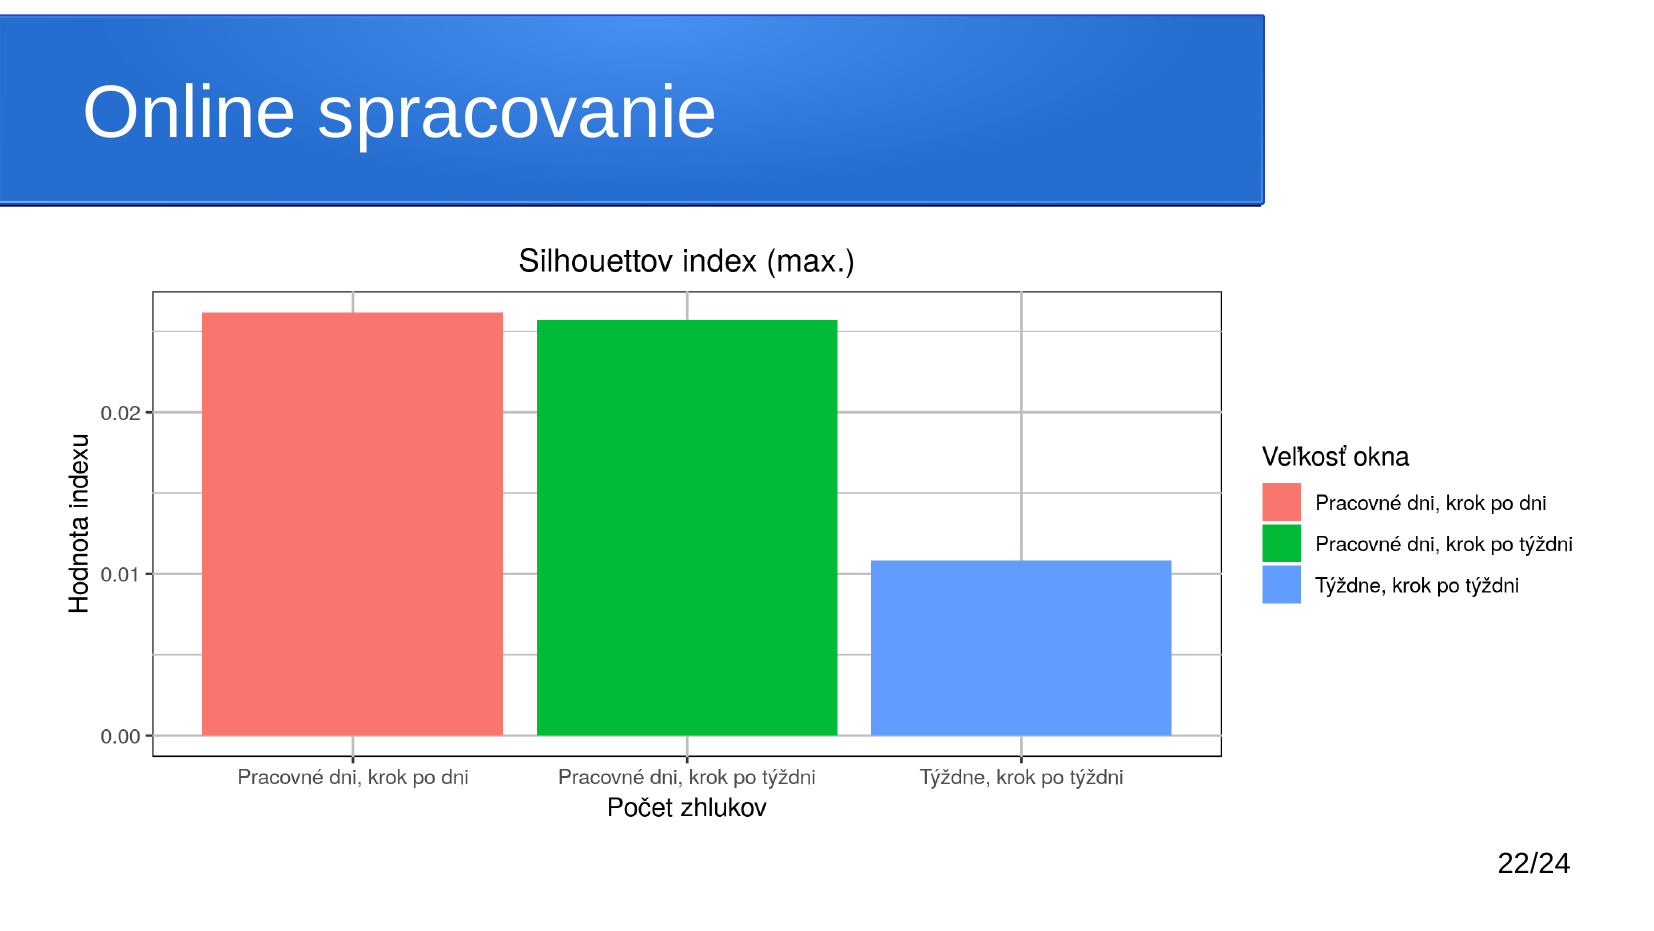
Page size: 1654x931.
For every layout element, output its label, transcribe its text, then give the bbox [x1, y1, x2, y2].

title Online spracovanie [82, 29, 1291, 196]
picture [55, 235, 1599, 836]
